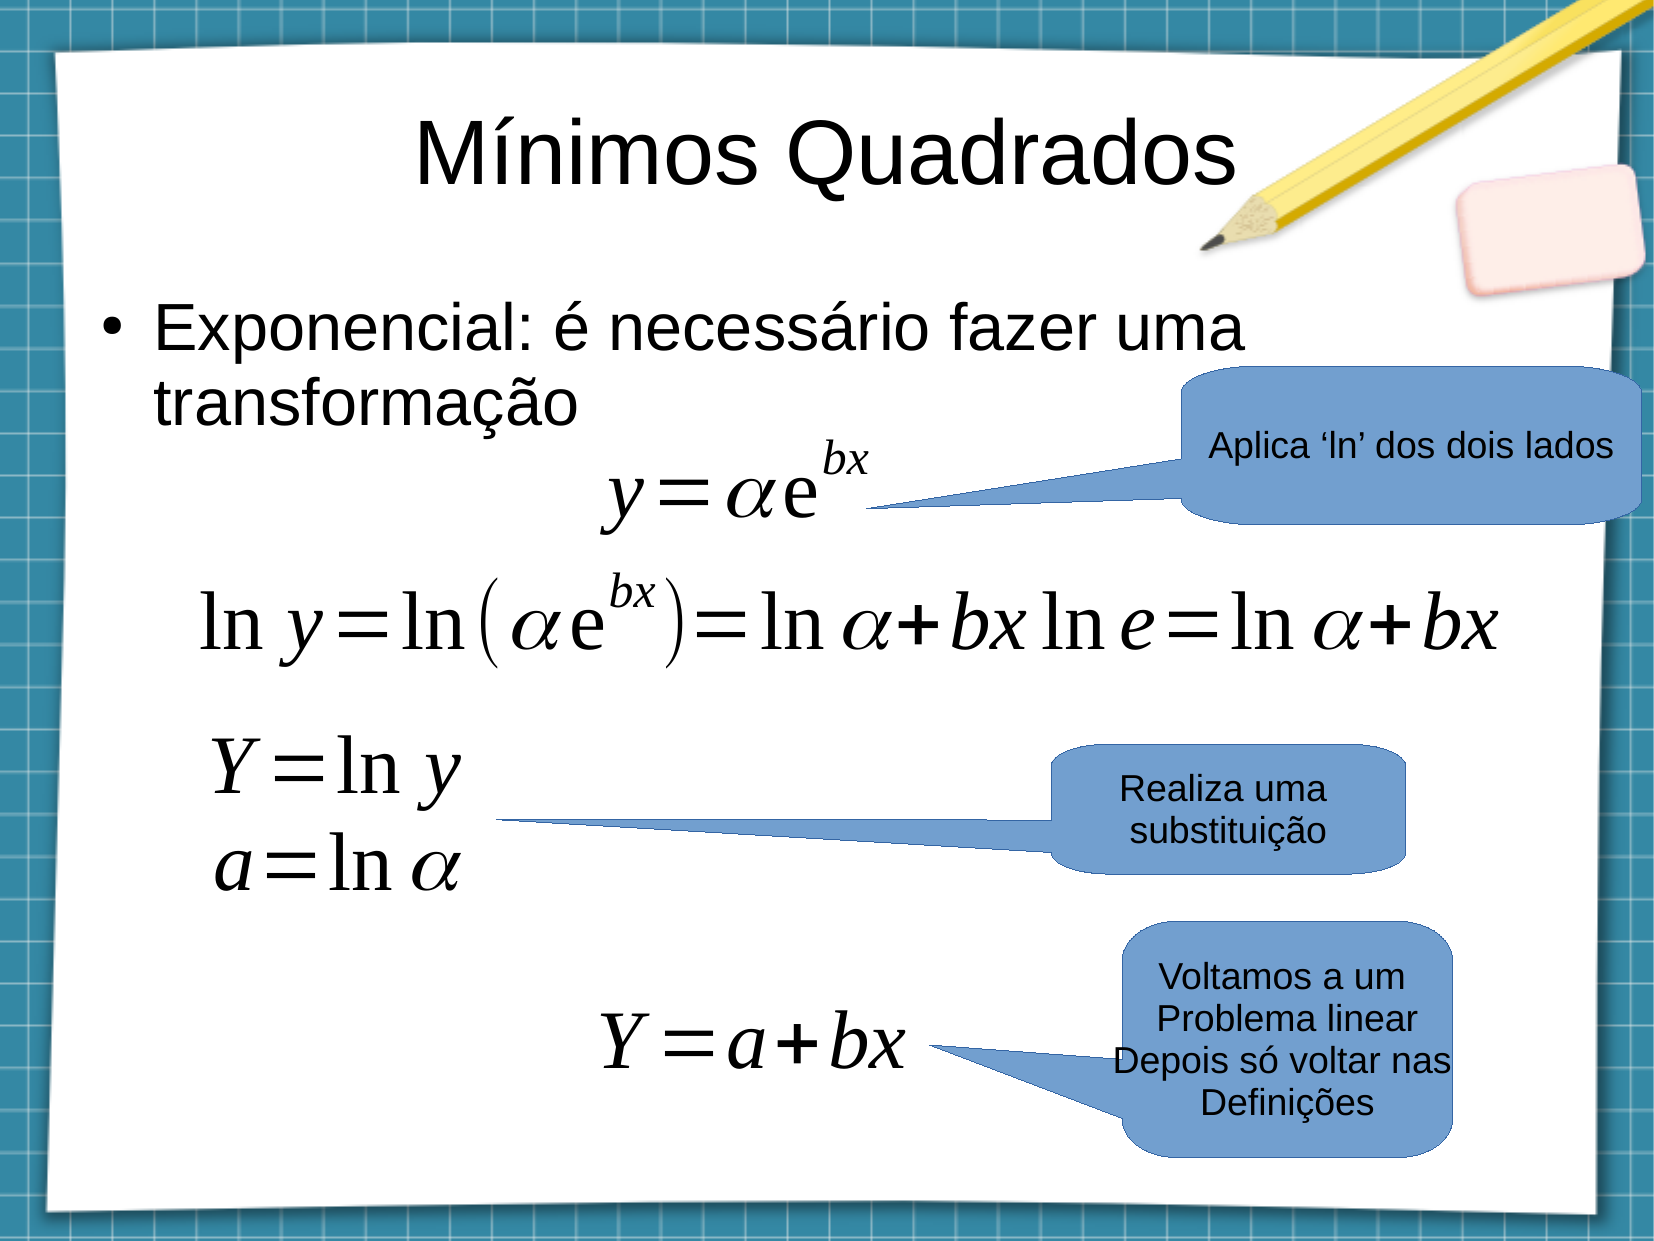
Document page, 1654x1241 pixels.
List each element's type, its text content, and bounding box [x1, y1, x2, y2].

chart [200, 720, 471, 909]
text_box Voltamos a um Problema linear Depois só voltar nas Definições [929, 921, 1453, 1158]
chart [590, 994, 916, 1087]
text_box Aplica ‘ln’ dos dois lados [866, 366, 1642, 525]
chart [191, 563, 1509, 674]
title Mínimos Quadrados [82, 49, 1571, 257]
list Exponencial: é necessário fazer uma transformação [82, 290, 1571, 1010]
text_box Realiza uma substituição [496, 744, 1406, 875]
chart [590, 431, 878, 535]
picture [0, 0, 1654, 1241]
